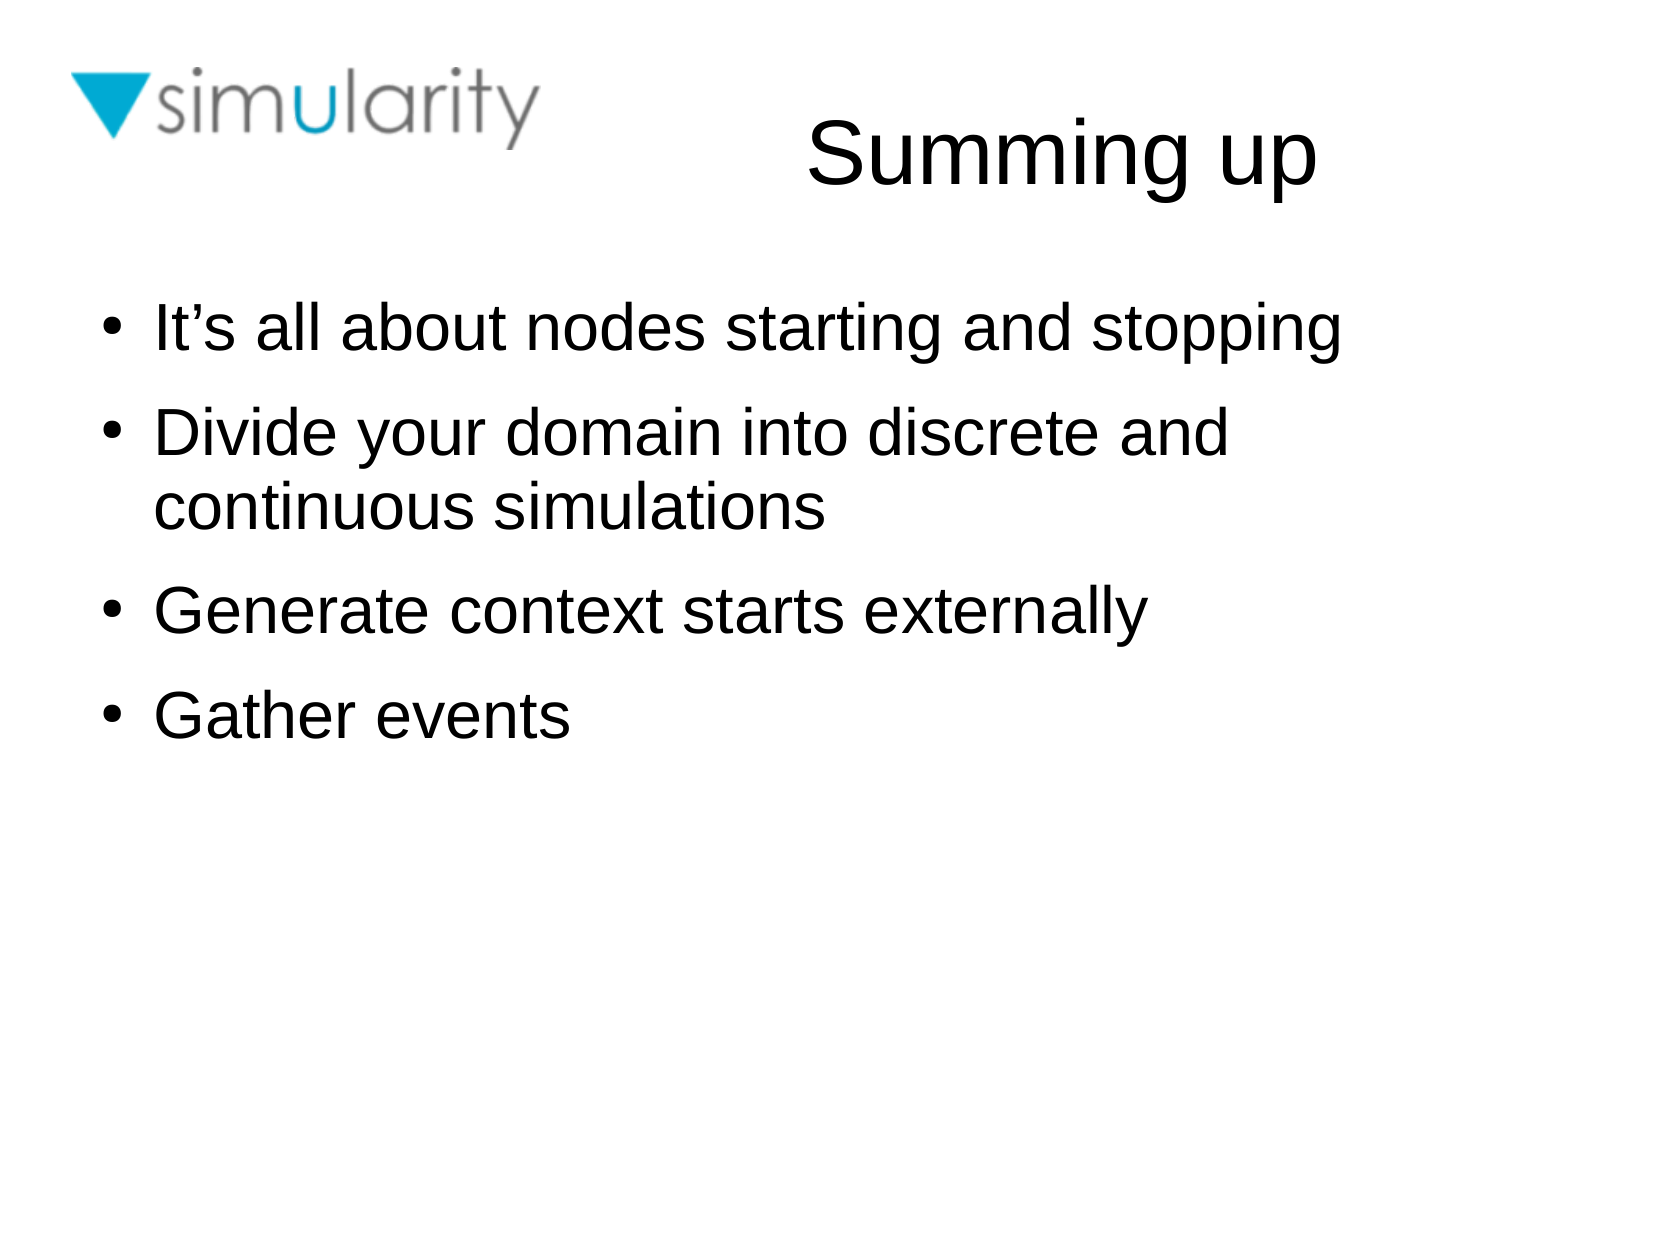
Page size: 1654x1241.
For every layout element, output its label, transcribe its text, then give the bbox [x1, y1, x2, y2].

title Summing up [555, 49, 1571, 257]
list It’s all about nodes starting and stopping Divide your domain into discrete and continuous simulations Generate context starts externally Gather events [82, 290, 1571, 1010]
picture [71, 67, 541, 150]
